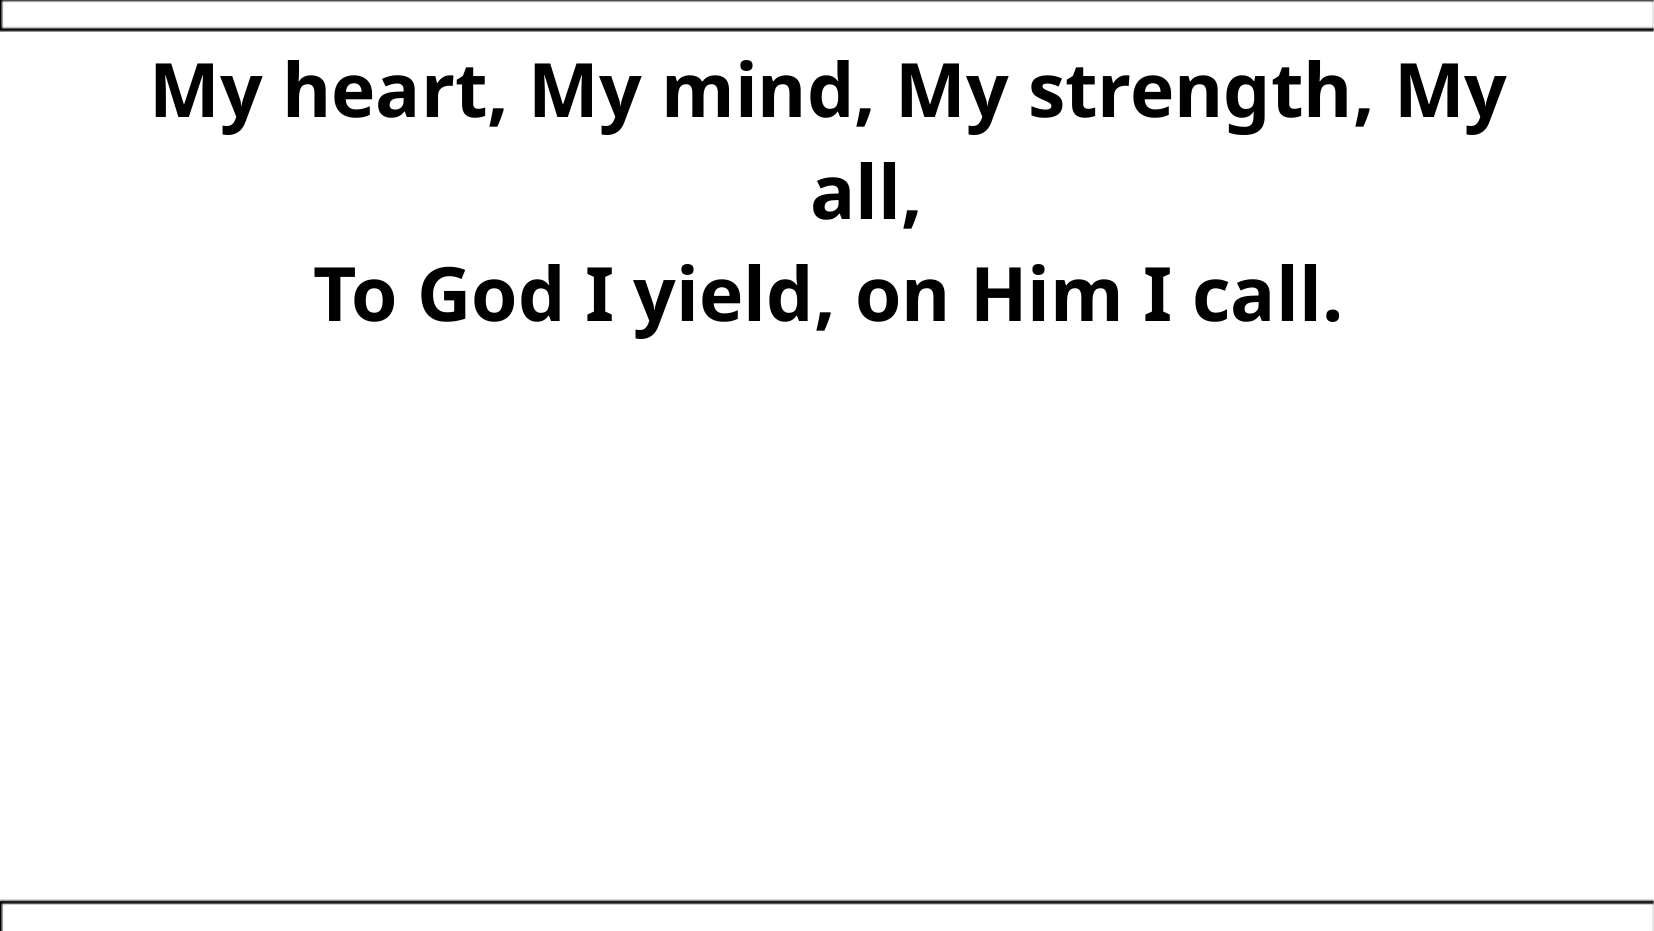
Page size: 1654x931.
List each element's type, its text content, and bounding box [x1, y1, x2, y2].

text_box My heart, My mind, My strength, My all, To God I yield, on Him I call. [79, 29, 1580, 270]
picture [0, 0, 1654, 931]
